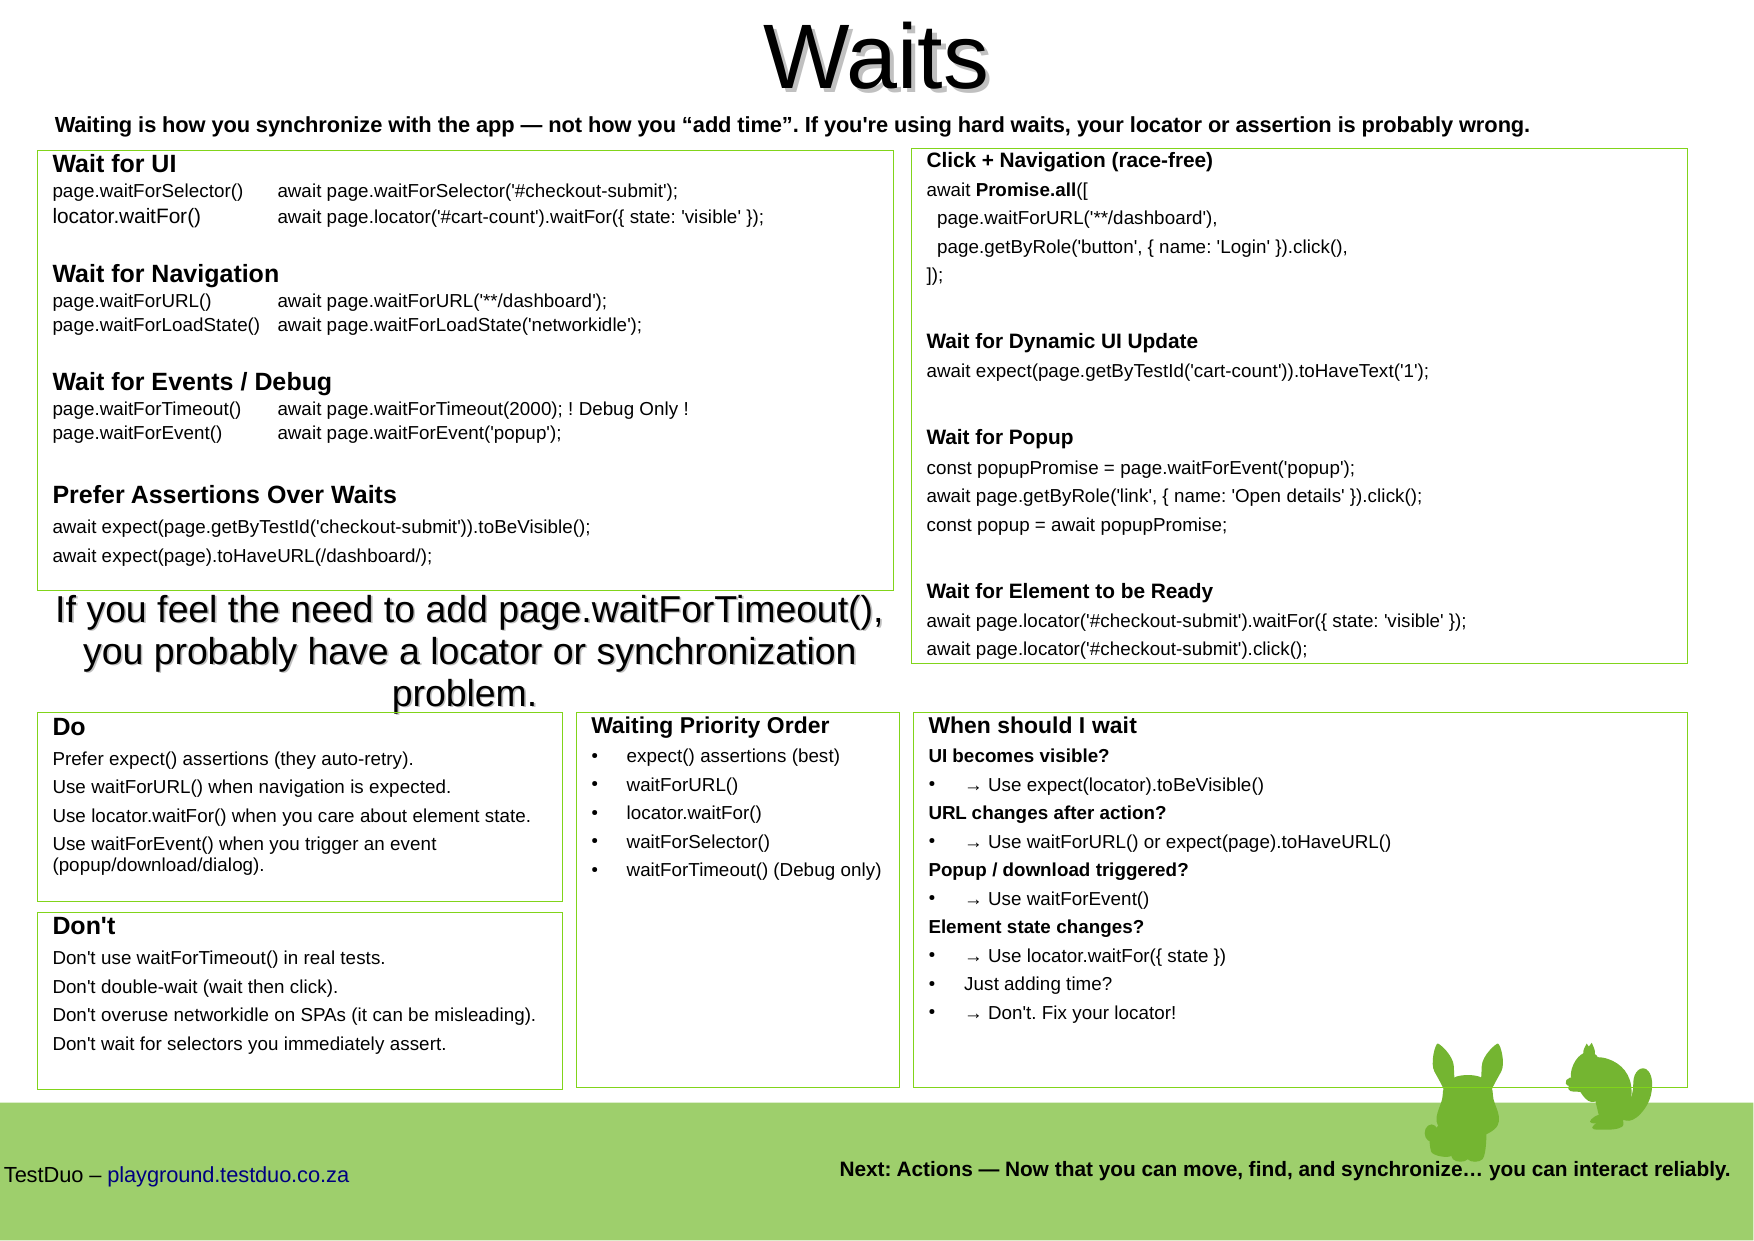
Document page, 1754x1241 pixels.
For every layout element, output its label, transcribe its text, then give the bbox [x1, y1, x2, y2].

text_box Do Prefer expect() assertions (they auto-retry). Use waitForURL() when navigation is expected. Use locator.waitFor() when you care about element state. Use waitForEvent() when you trigger an event (popup/download/dialog). [37, 712, 563, 902]
text_box Waiting Priority Order expect() assertions (best) waitForURL() locator.waitFor() waitForSelector() waitForTimeout() (Debug only) [576, 712, 900, 1088]
title If you feel the need to add page.waitForTimeout(), you probably have a locator or synchronization problem. [39, 588, 900, 715]
text_box Waiting is how you synchronize with the app — not how you “add time”. If you're using hard waits, your locator or assertion is probably wrong. [39, 112, 1711, 151]
text_box Don't Don't use waitForTimeout() in real tests. Don't double-wait (wait then click). Don't overuse networkidle on SPAs (it can be misleading). Don't wait for selectors you immediately assert. [37, 912, 563, 1090]
title Waits [93, 0, 1660, 112]
text_box Click + Navigation (race-free) await Promise.all([ page.waitForURL('**/dashboard'), page.getByRole('button', { name: 'Login' }).click(), ]); Wait for Dynamic UI Update await expect(page.getByTestId('cart-count')).toHaveText('1'); Wait for Popup const popupPromise = page.waitForEvent('popup'); await page.getByRole('link', { name: 'Open details' }).click(); const popup = await popupPromise; Wait for Element to be Ready await page.locator('#checkout-submit').waitFor({ state: 'visible' }); await page.locator('#checkout-submit').click(); [911, 148, 1688, 664]
text_box When should I wait UI becomes visible? → Use expect(locator).toBeVisible() URL changes after action? → Use waitForURL() or expect(page).toHaveURL() Popup / download triggered? → Use waitForEvent() Element state changes? → Use locator.waitFor({ state }) Just adding time? → Don't. Fix your locator! [913, 712, 1688, 1088]
text_box Wait for UI page.waitForSelector() await page.waitForSelector('#checkout-submit'); locator.waitFor() await page.locator('#cart-count').waitFor({ state: 'visible' }); Wait for Navigation page.waitForURL() await page.waitForURL('**/dashboard'); page.waitForLoadState() await page.waitForLoadState('networkidle'); Wait for Events / Debug page.waitForTimeout() await page.waitForTimeout(2000); ! Debug Only ! page.waitForEvent() await page.waitForEvent('popup'); Prefer Assertions Over Waits await expect(page.getByTestId('checkout-submit')).toBeVisible(); await expect(page).toHaveURL(/dashboard/); [37, 150, 894, 591]
text_box Next: Actions — Now that you can move, find, and synchronize… you can interact reliably. [824, 1150, 1754, 1189]
title TestDuo – playground.testduo.co.za [3, 1150, 825, 1201]
